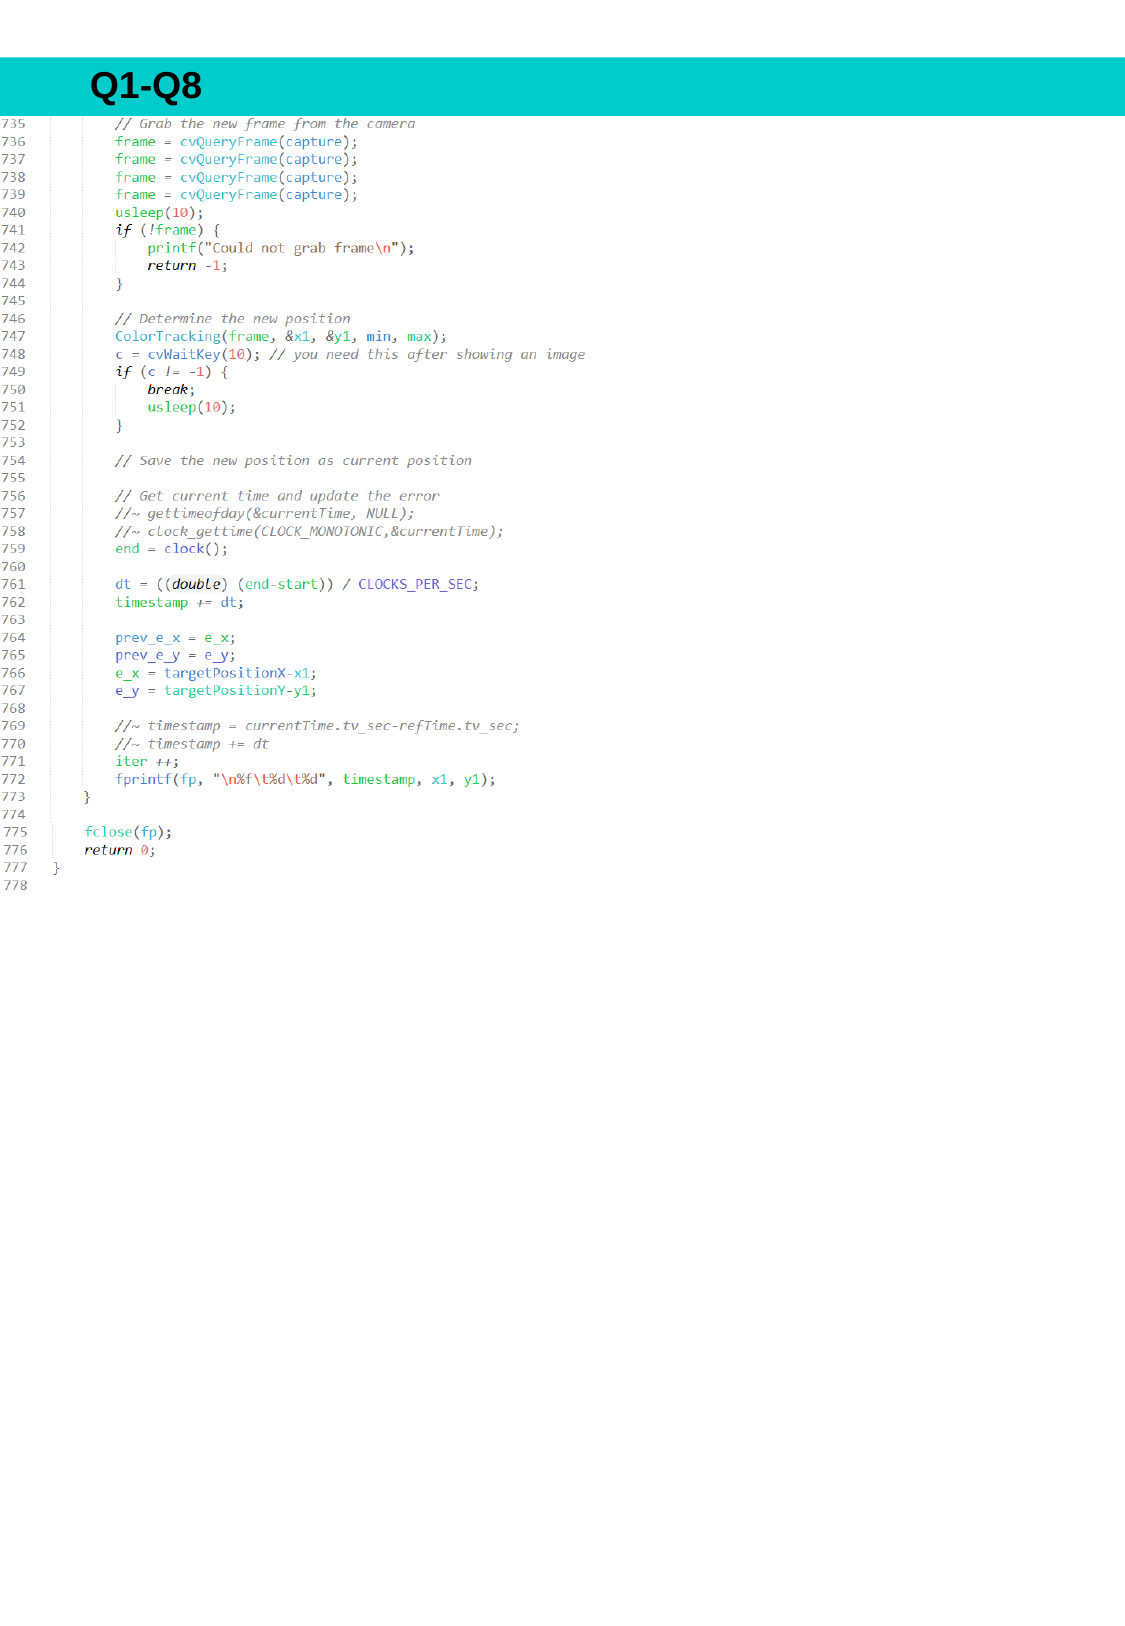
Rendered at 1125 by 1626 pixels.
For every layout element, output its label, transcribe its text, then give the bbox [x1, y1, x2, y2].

text_box Q1-Q8 [0, 57, 1125, 116]
picture [0, 116, 1125, 900]
